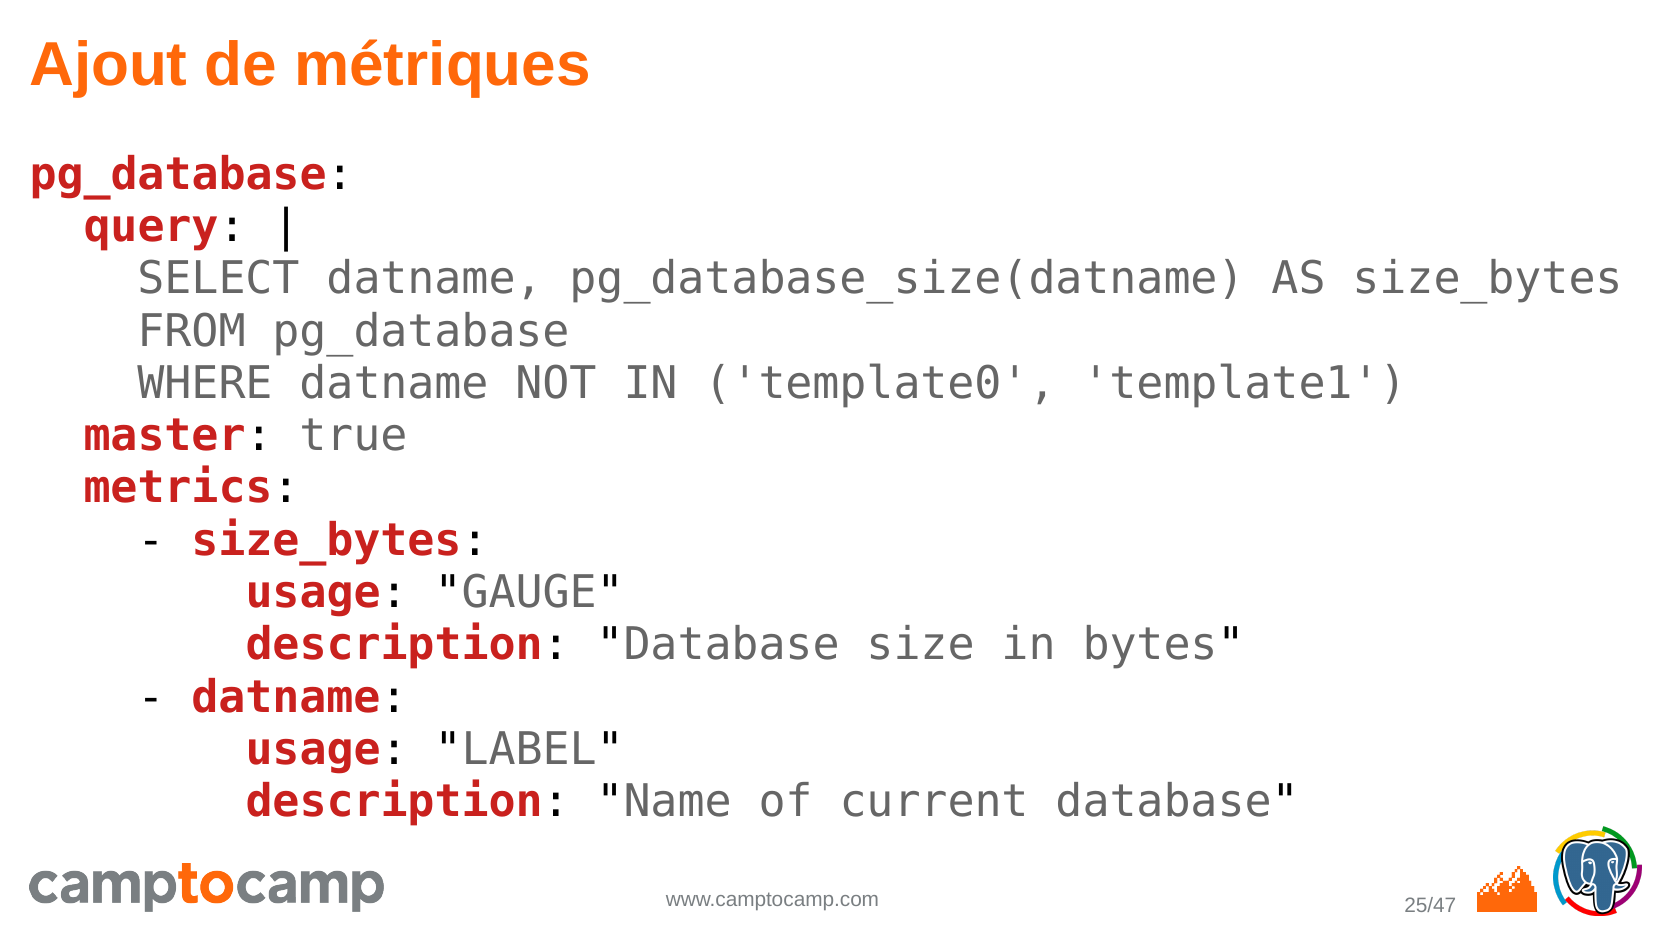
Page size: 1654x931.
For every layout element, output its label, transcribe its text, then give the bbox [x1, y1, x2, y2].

picture [1477, 866, 1537, 912]
picture [1553, 826, 1642, 916]
list pg_database: query: | SELECT datname, pg_database_size(datname) AS size_bytes FROM pg_database WHERE datname NOT IN ('template0', 'template1') master: true metrics: - size_bytes: usage: "GAUGE" description: "Database size in bytes" - datname: usage: "LABEL" description: "Name of current database" [29, 147, 1625, 849]
title Ajout de métriques [29, 29, 1625, 147]
picture [29, 863, 384, 912]
